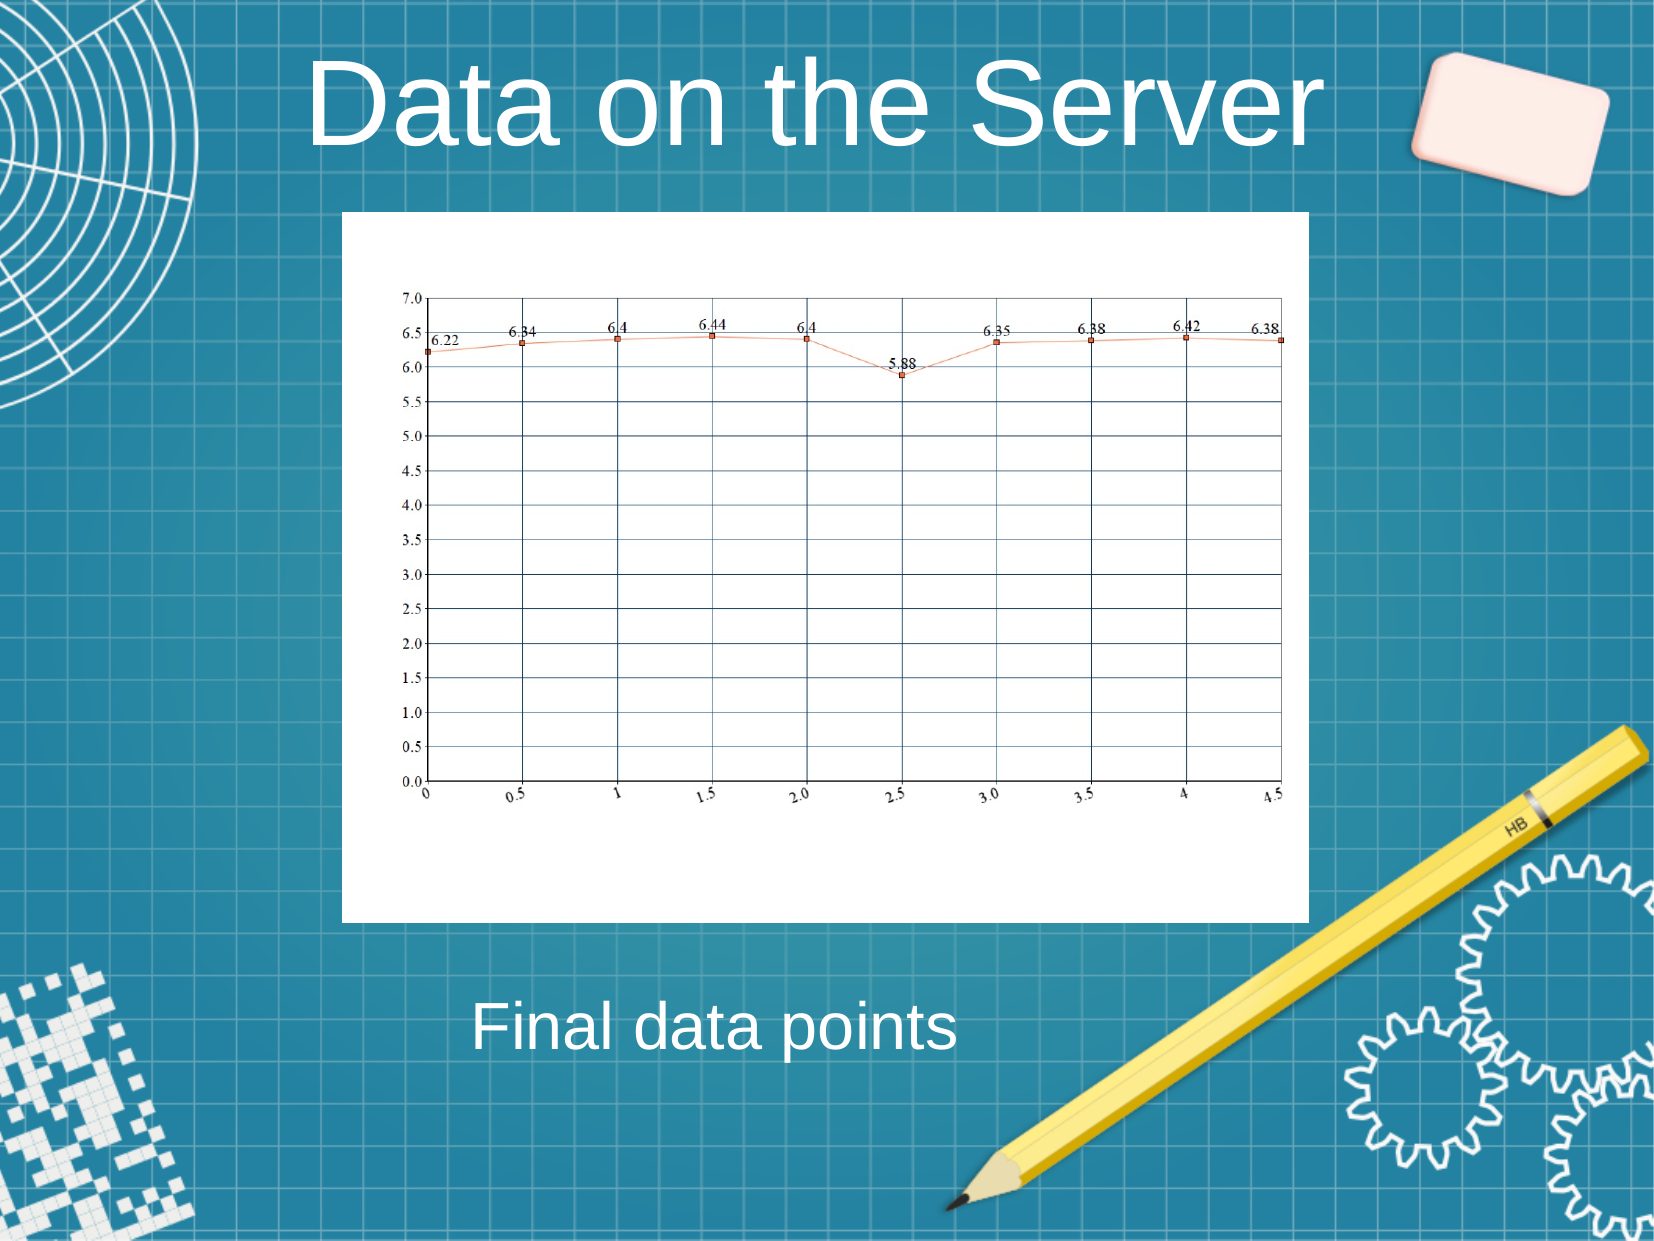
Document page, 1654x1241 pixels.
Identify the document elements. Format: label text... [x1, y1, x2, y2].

text_box Final data points [342, 954, 1087, 1099]
title Data on the Server [224, 23, 1406, 184]
picture [0, 0, 1654, 1241]
